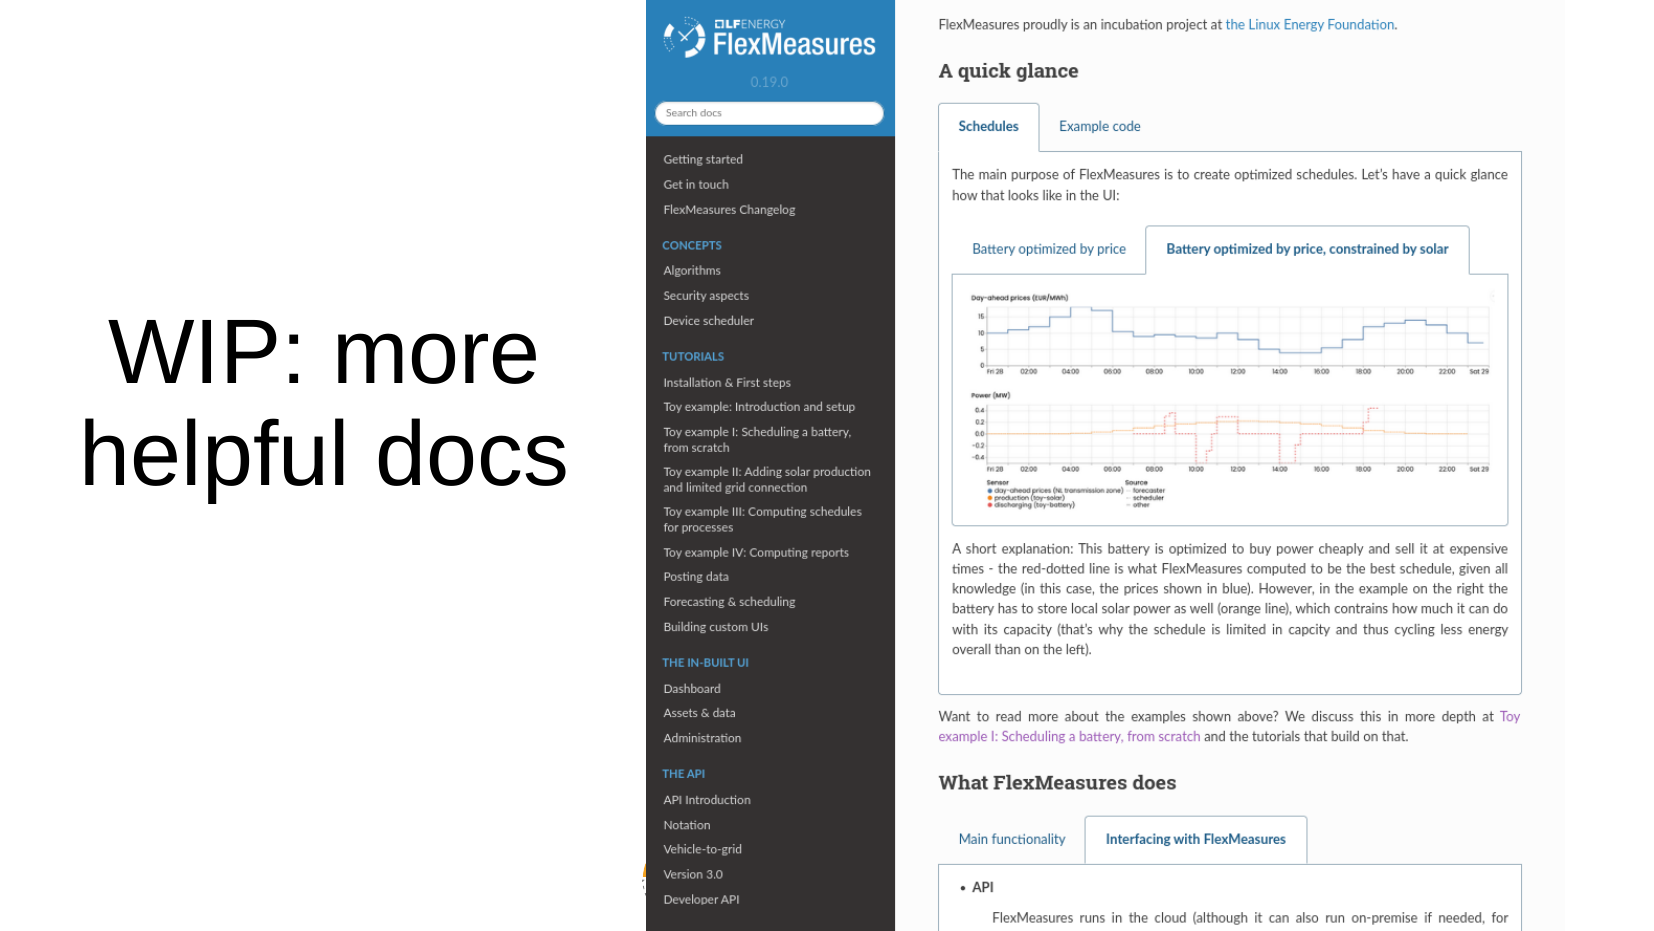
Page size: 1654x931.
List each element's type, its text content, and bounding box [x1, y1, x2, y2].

picture [642, 0, 1565, 931]
title WIP: more helpful docs [0, 300, 646, 506]
